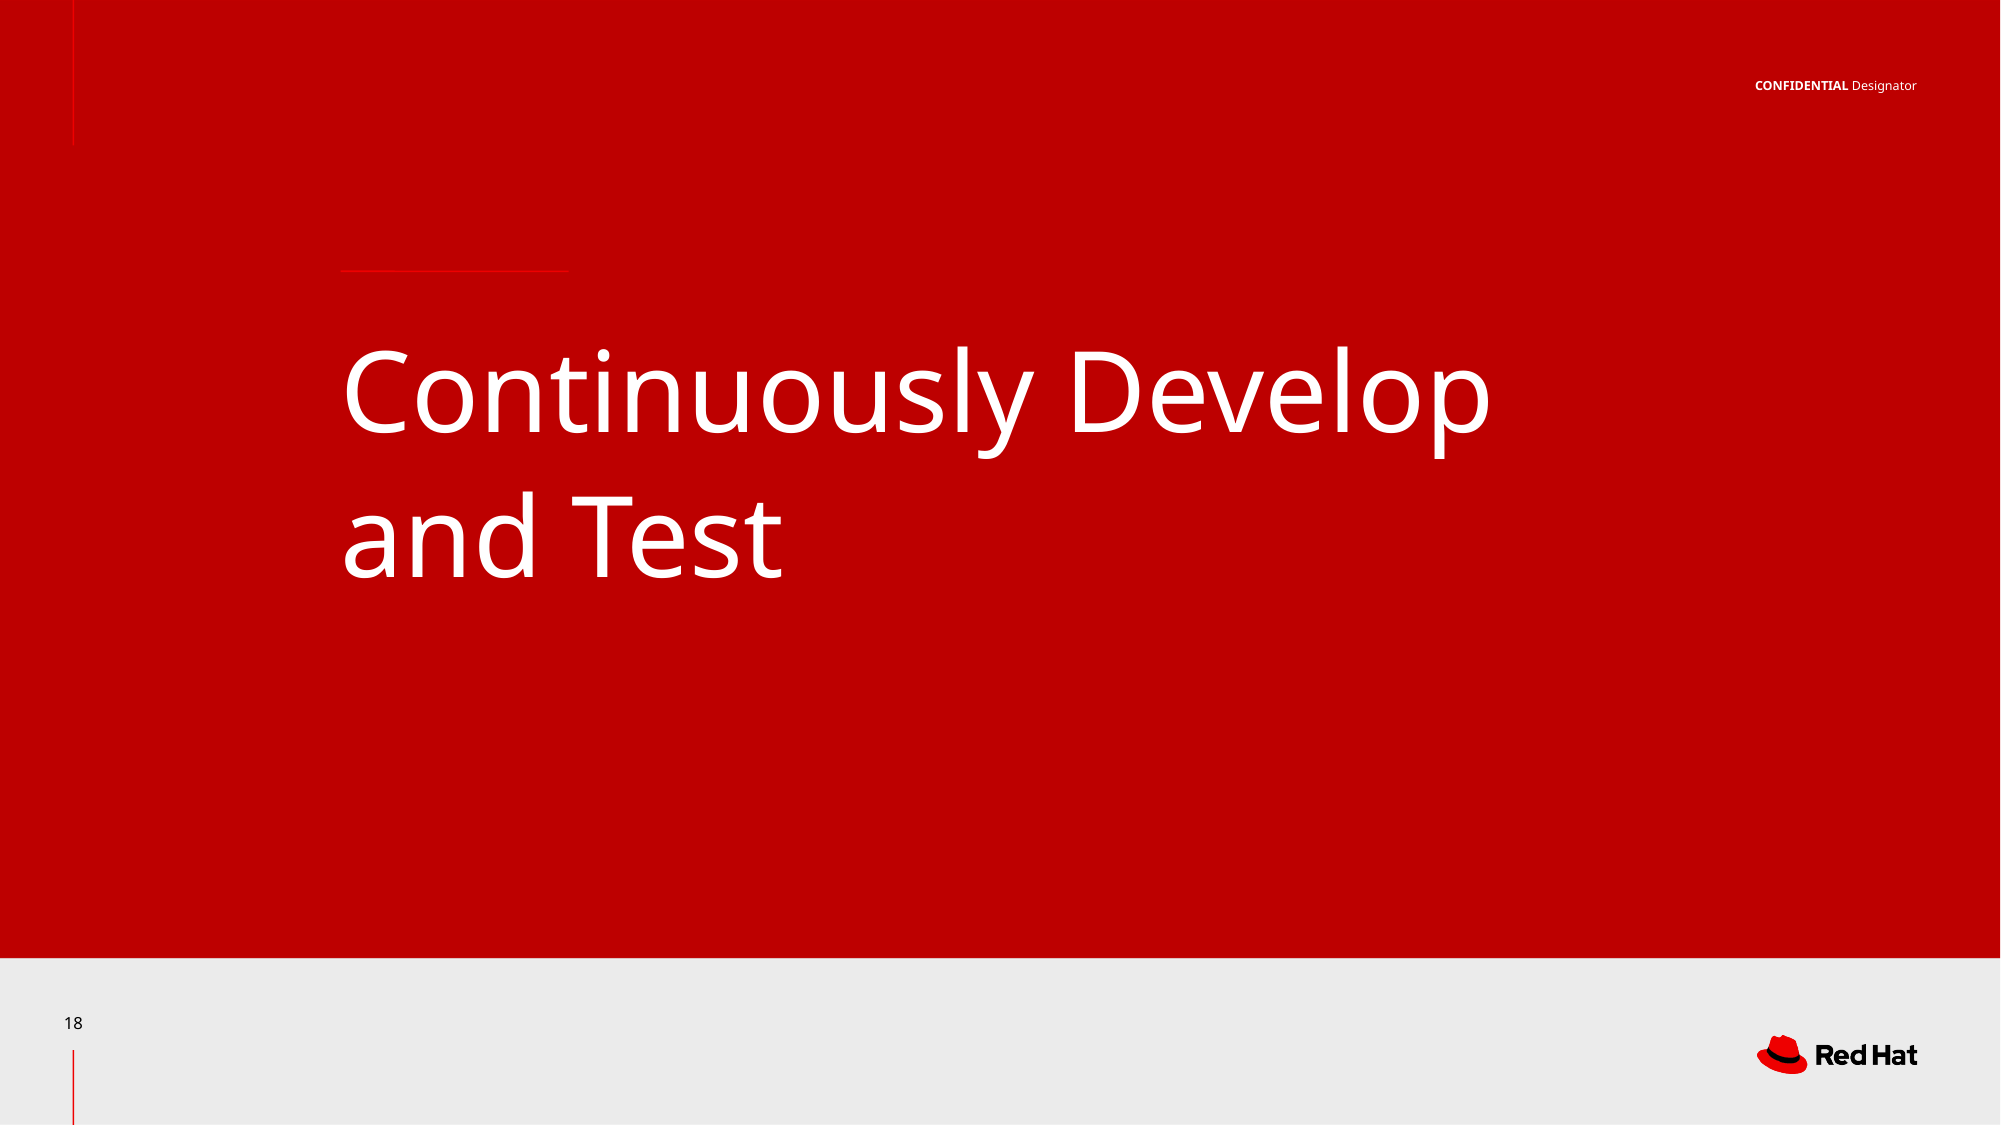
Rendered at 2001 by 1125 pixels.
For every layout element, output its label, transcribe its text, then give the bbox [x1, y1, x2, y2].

slide_number <number> [13, 1012, 134, 1036]
title Continuously Develop and Test [340, 308, 1652, 813]
picture [0, 0, 2001, 1125]
